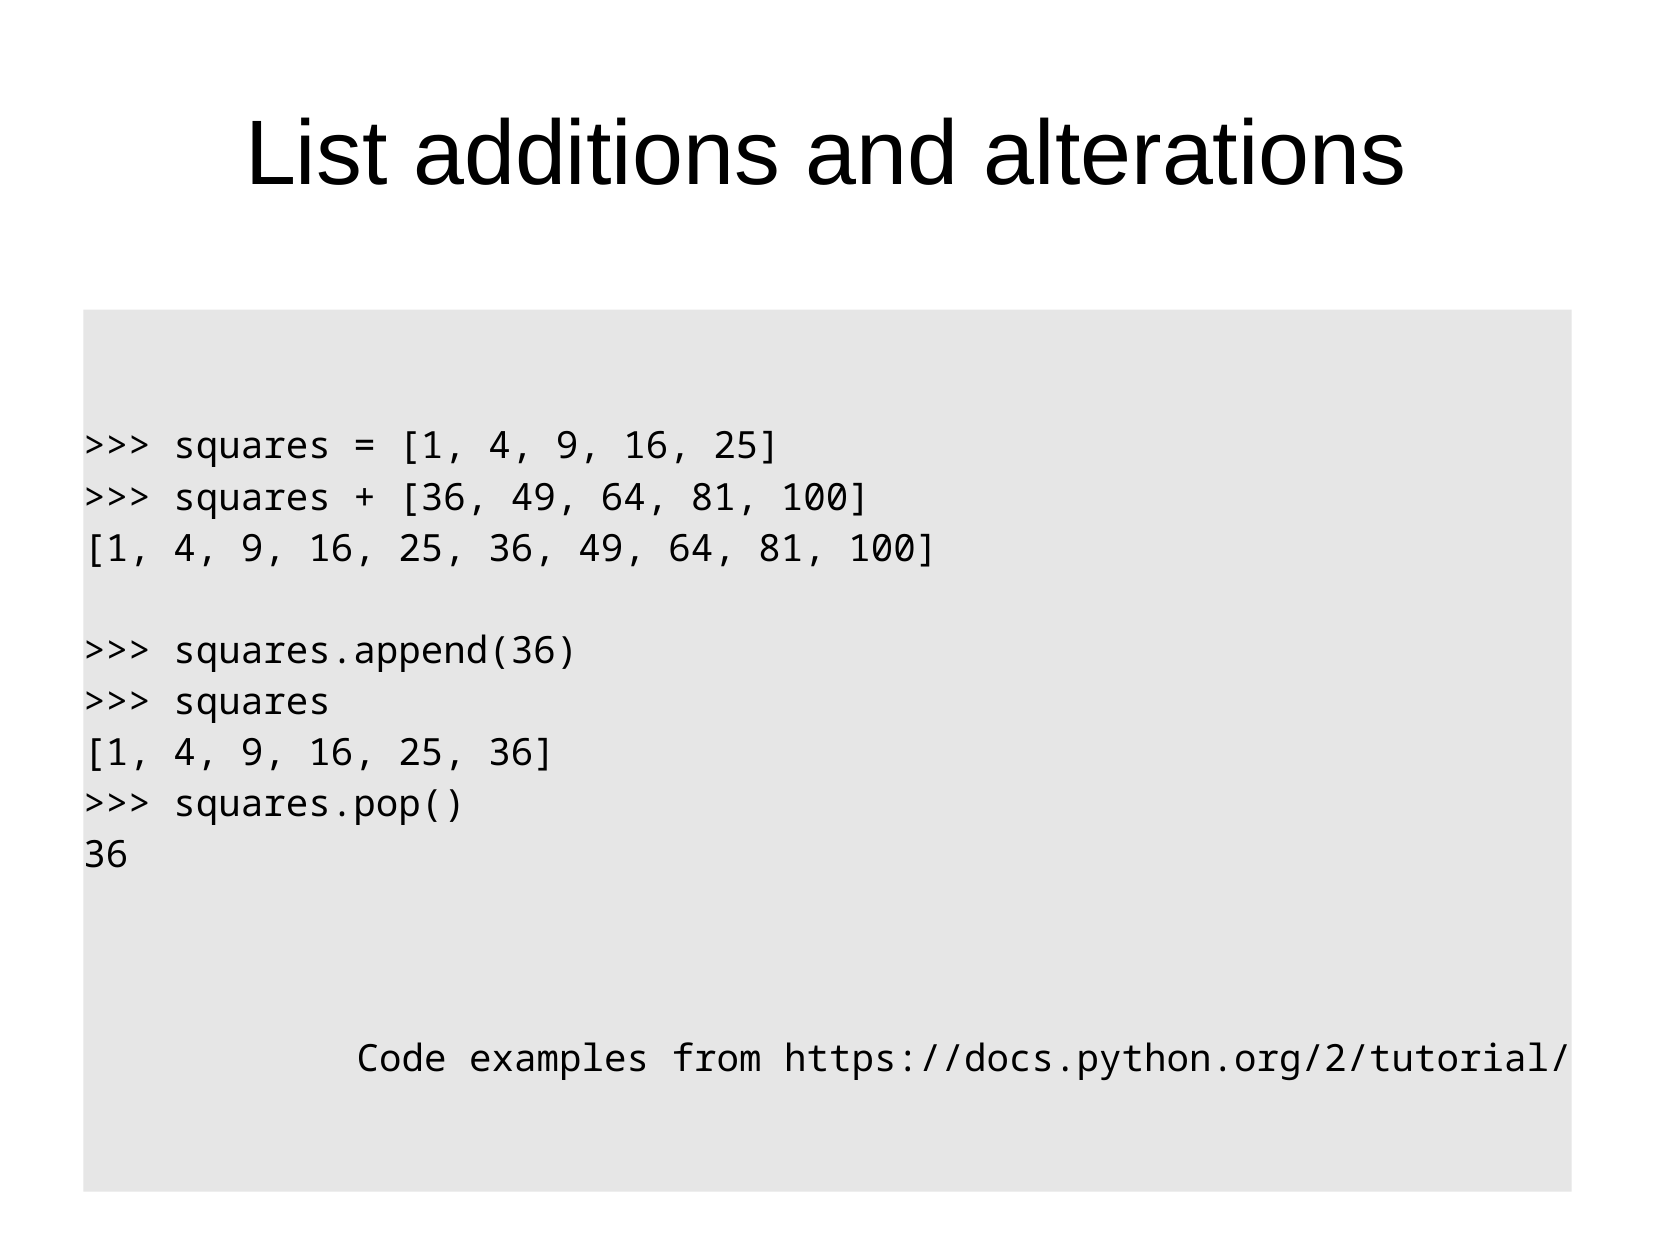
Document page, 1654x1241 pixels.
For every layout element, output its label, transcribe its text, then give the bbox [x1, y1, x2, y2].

title List additions and alterations [82, 49, 1571, 257]
text_box >>> squares = [1, 4, 9, 16, 25] >>> squares + [36, 49, 64, 81, 100] [1, 4, 9, 16, 25, 36, 49, 64, 81, 100] >>> squares.append(36) >>> squares [1, 4, 9, 16, 25, 36] >>> squares.pop() 36 Code examples from https://docs.python.org/2/tutorial/ [83, 309, 1572, 1192]
